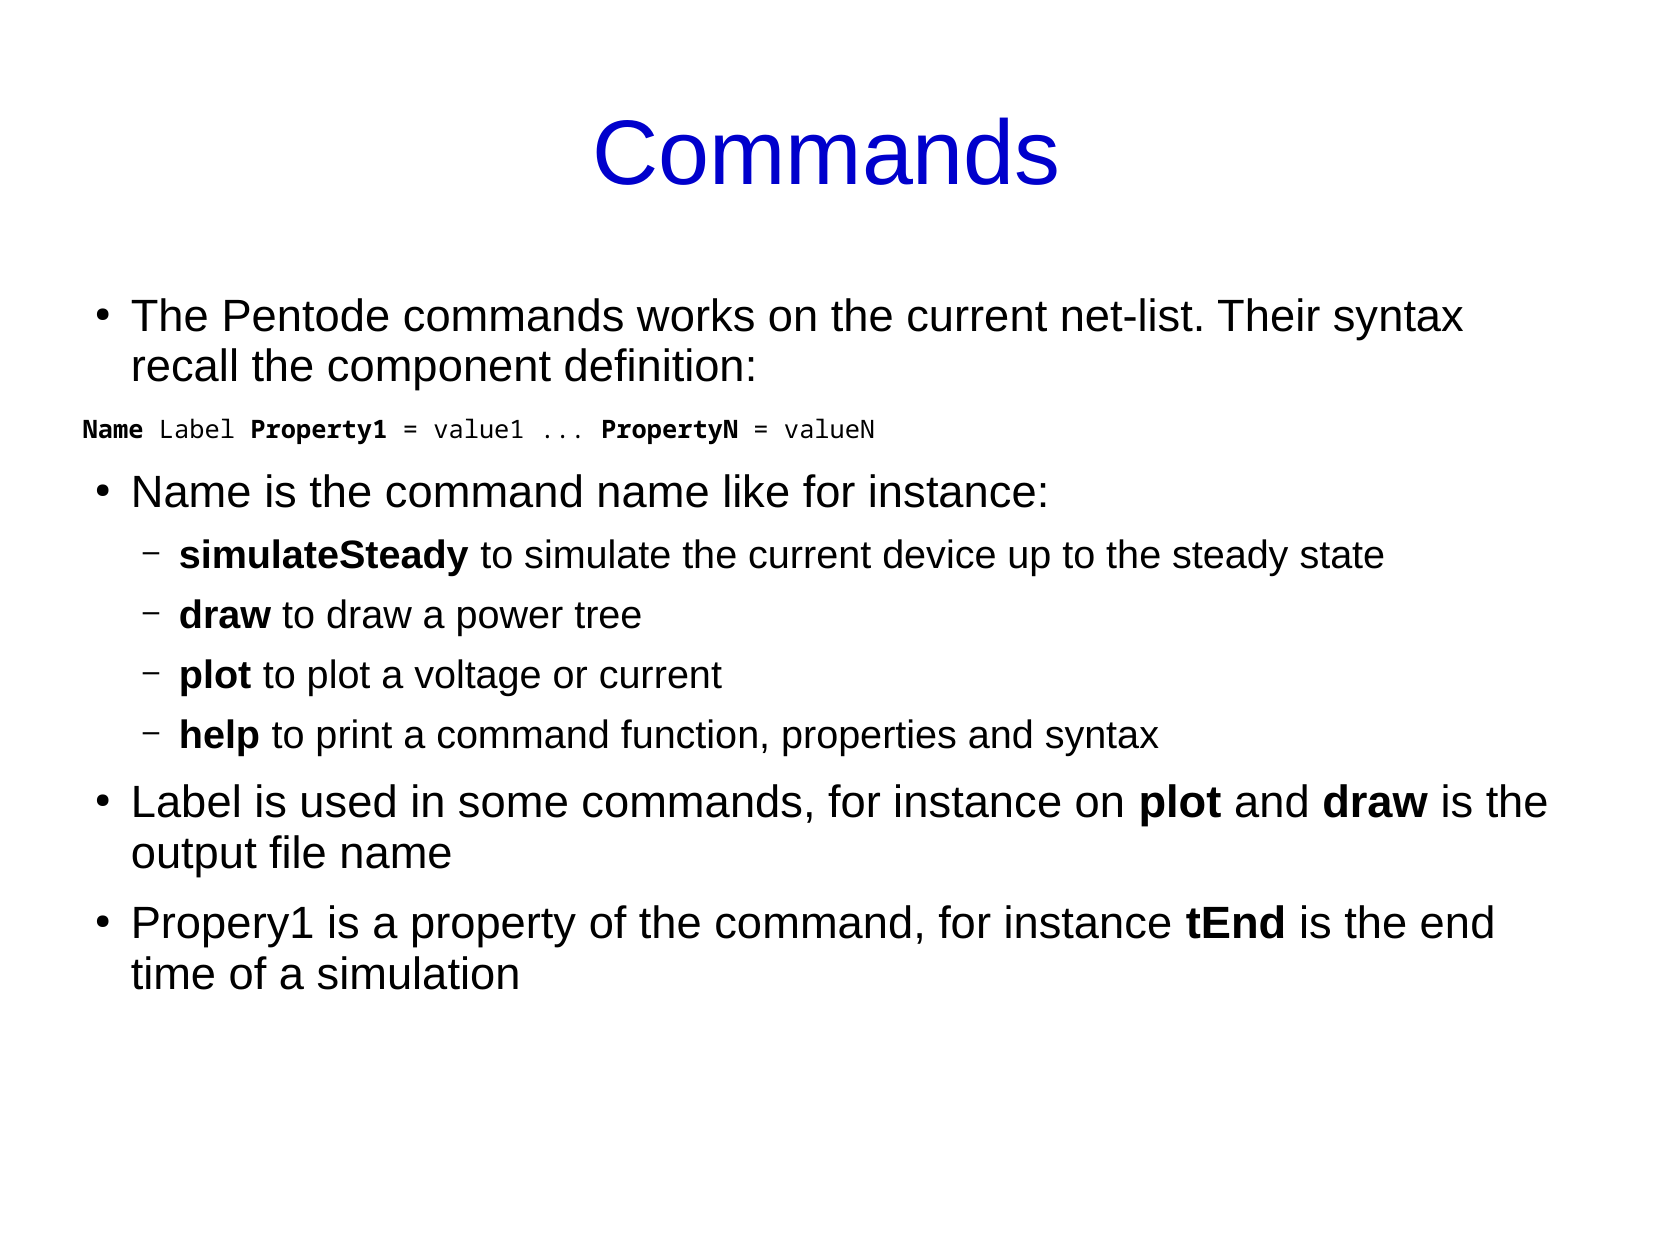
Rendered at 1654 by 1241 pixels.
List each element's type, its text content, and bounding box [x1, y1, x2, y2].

list The Pentode commands works on the current net-list. Their syntax recall the component definition: Name Label Property1 = value1 ... PropertyN = valueN Name is the command name like for instance: simulateSteady to simulate the current device up to the steady state draw to draw a power tree plot to plot a voltage or current help to print a command function, properties and syntax Label is used in some commands, for instance on plot and draw is the output file name Propery1 is a property of the command, for instance tEnd is the end time of a simulation [82, 290, 1571, 1010]
title Commands [82, 49, 1571, 257]
